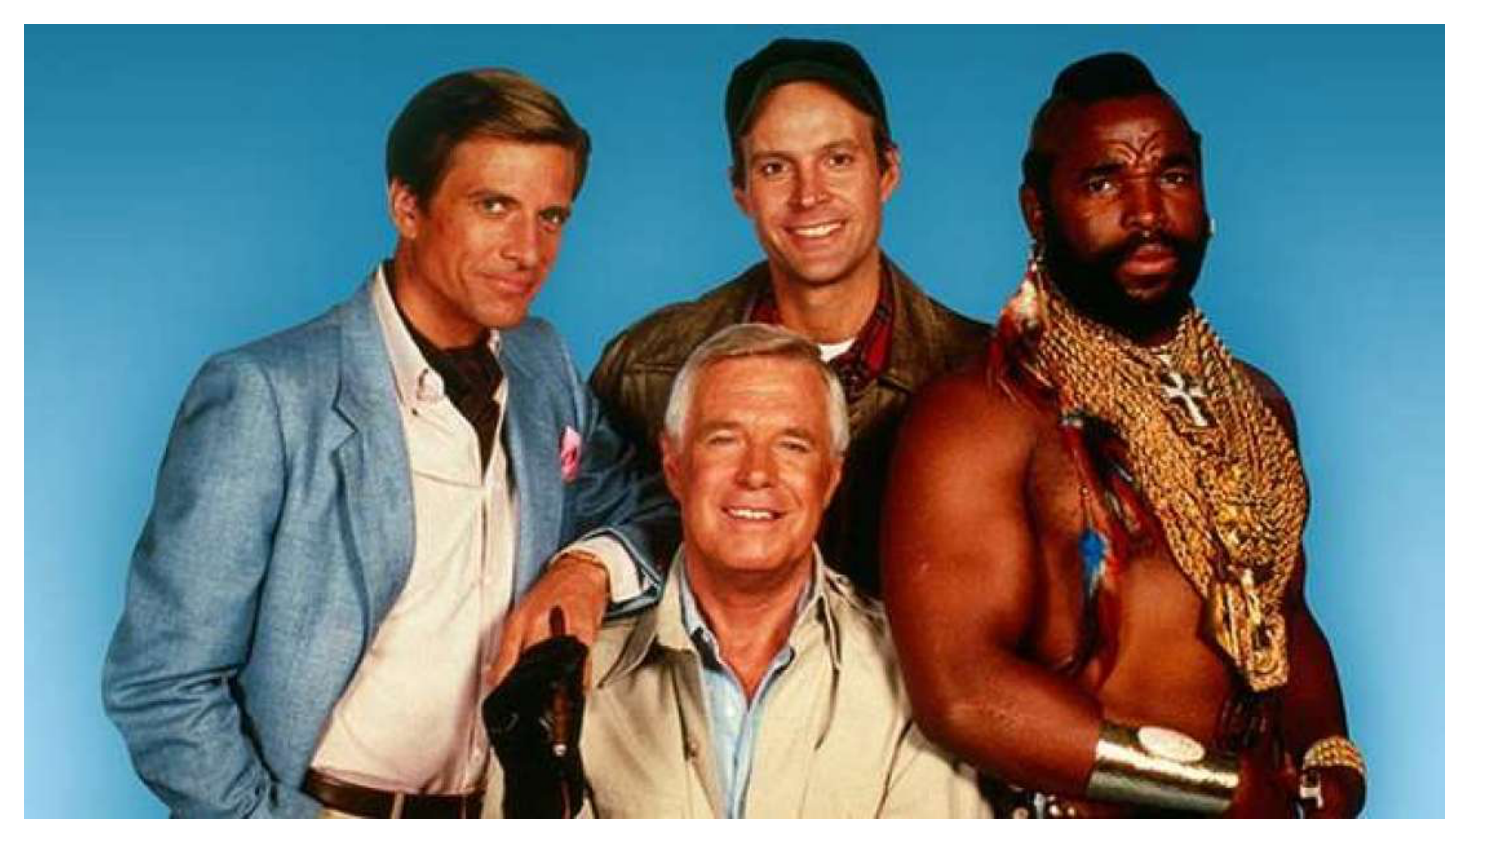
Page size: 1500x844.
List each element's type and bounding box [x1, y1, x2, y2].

picture [24, 24, 1445, 819]
